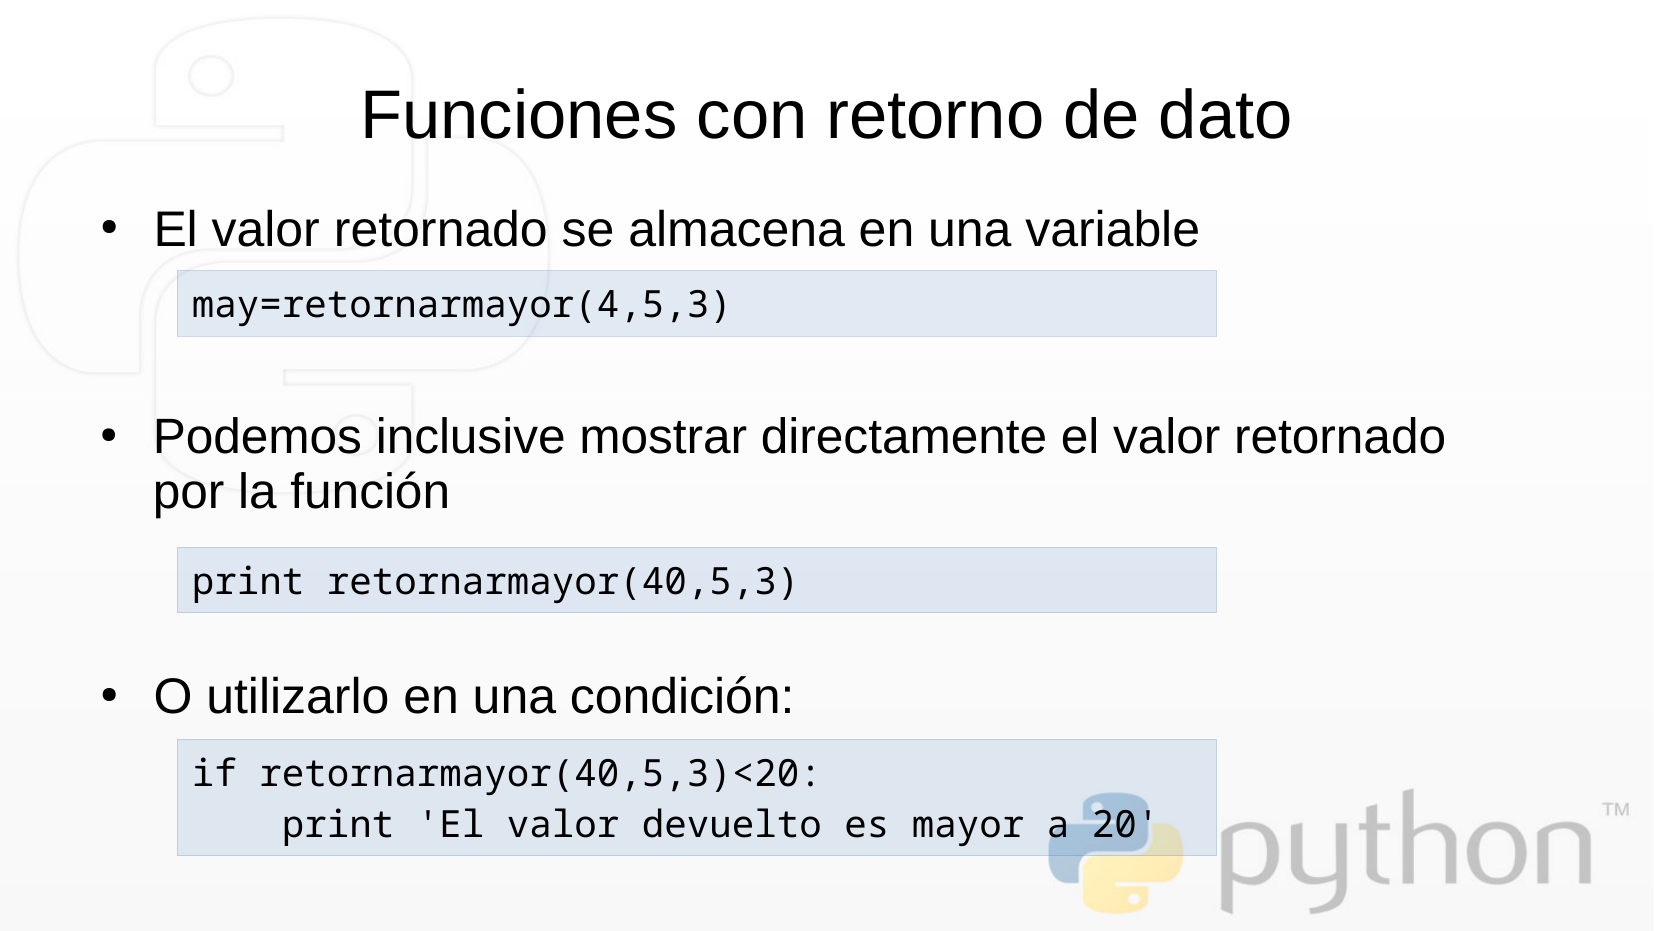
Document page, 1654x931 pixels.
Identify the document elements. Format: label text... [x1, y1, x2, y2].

text_box print retornarmayor(40,5,3) [177, 547, 1217, 613]
list Podemos inclusive mostrar directamente el valor retornado por la función [82, 408, 1501, 519]
picture [0, 0, 1654, 931]
list El valor retornado se almacena en una variable [82, 200, 1536, 267]
text_box may=retornarmayor(4,5,3) [177, 270, 1217, 336]
text_box if retornarmayor(40,5,3)<20: print 'El valor devuelto es mayor a 20' [177, 739, 1217, 855]
title Funciones con retorno de dato [82, 37, 1571, 193]
list O utilizarlo en una condición: [82, 668, 1477, 740]
